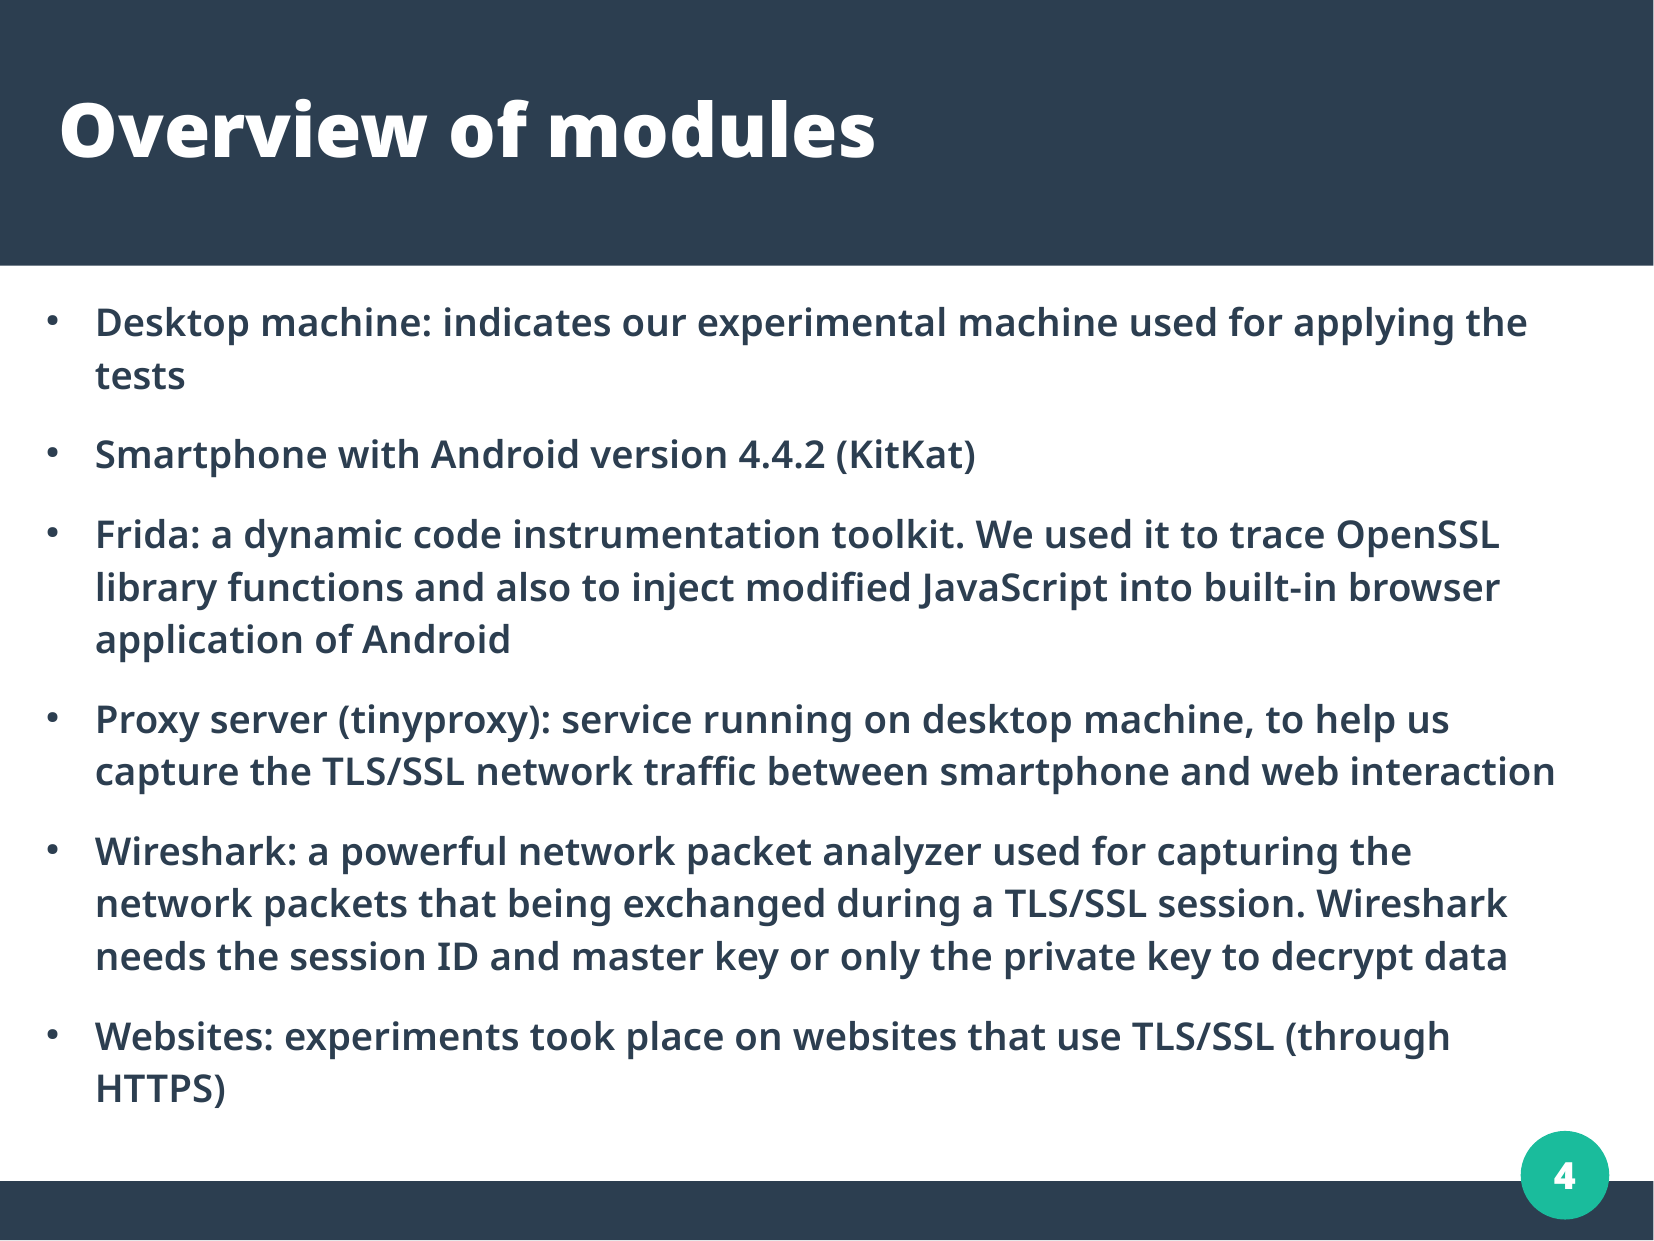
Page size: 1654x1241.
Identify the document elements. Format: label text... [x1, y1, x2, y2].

title Overview of modules [59, 49, 1595, 207]
list Desktop machine: indicates our experimental machine used for applying the tests Smartphone with Android version 4.4.2 (KitKat) Frida: a dynamic code instrumentation toolkit. We used it to trace OpenSSL library functions and also to inject modified JavaScript into built-in browser application of Android Proxy server (tinyproxy): service running on desktop machine, to help us capture the TLS/SSL network traffic between smartphone and web interaction Wireshark: a powerful network packet analyzer used for capturing the network packets that being exchanged during a TLS/SSL session. Wireshark needs the session ID and master key or only the private key to decrypt data Websites: experiments took place on websites that use TLS/SSL (through HTTPS) [29, 295, 1565, 1123]
